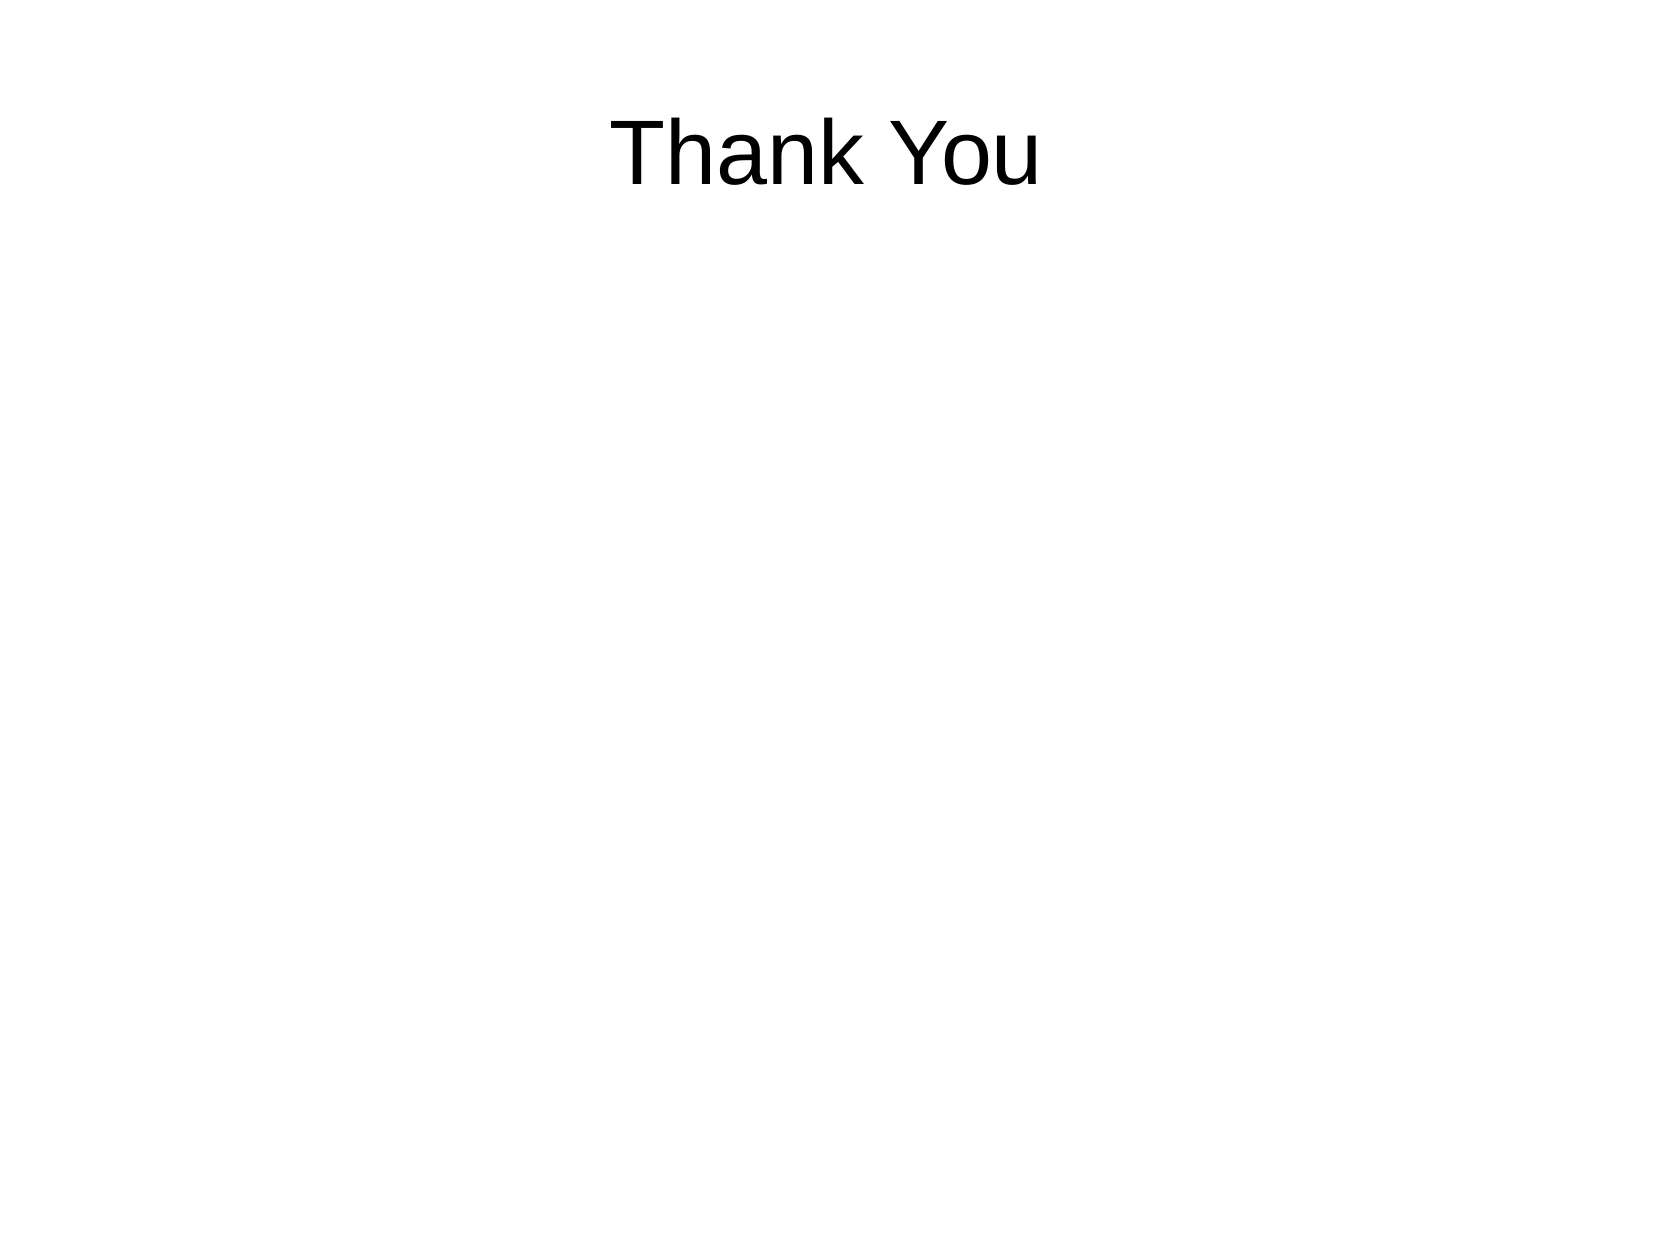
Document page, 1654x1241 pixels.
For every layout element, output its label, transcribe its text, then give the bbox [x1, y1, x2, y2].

title Thank You [82, 49, 1571, 257]
